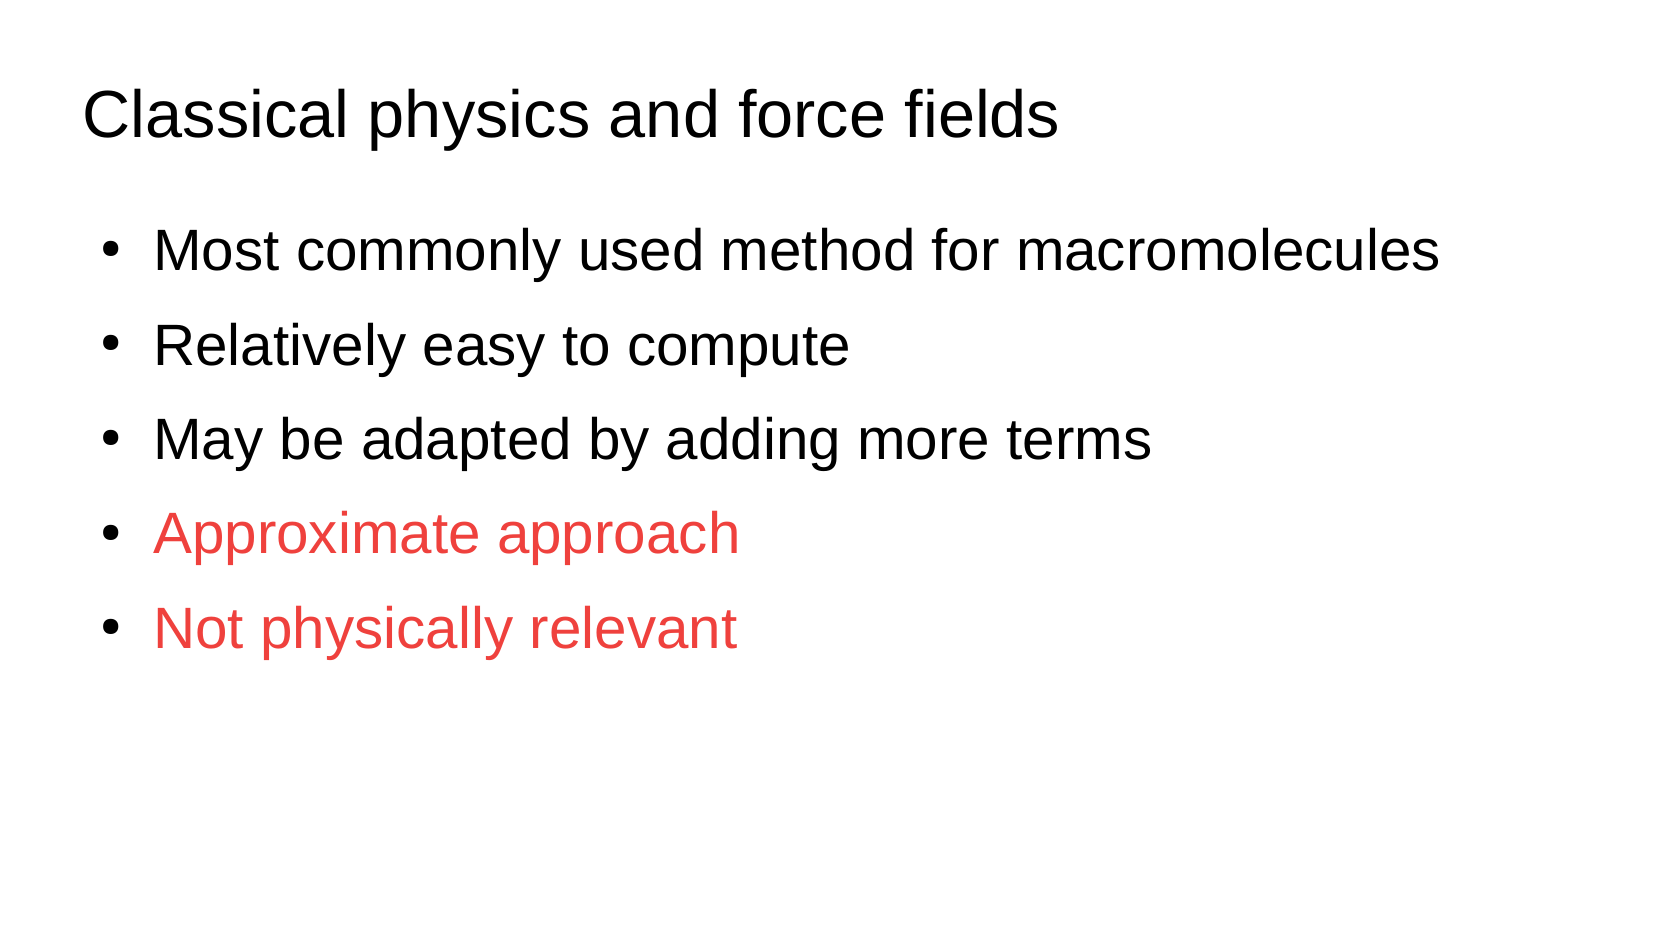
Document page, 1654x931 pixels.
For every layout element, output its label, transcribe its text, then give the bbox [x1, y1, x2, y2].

title Classical physics and force fields [82, 37, 1571, 193]
list Most commonly used method for macromolecules Relatively easy to compute May be adapted by adding more terms Approximate approach Not physically relevant [82, 217, 1571, 758]
